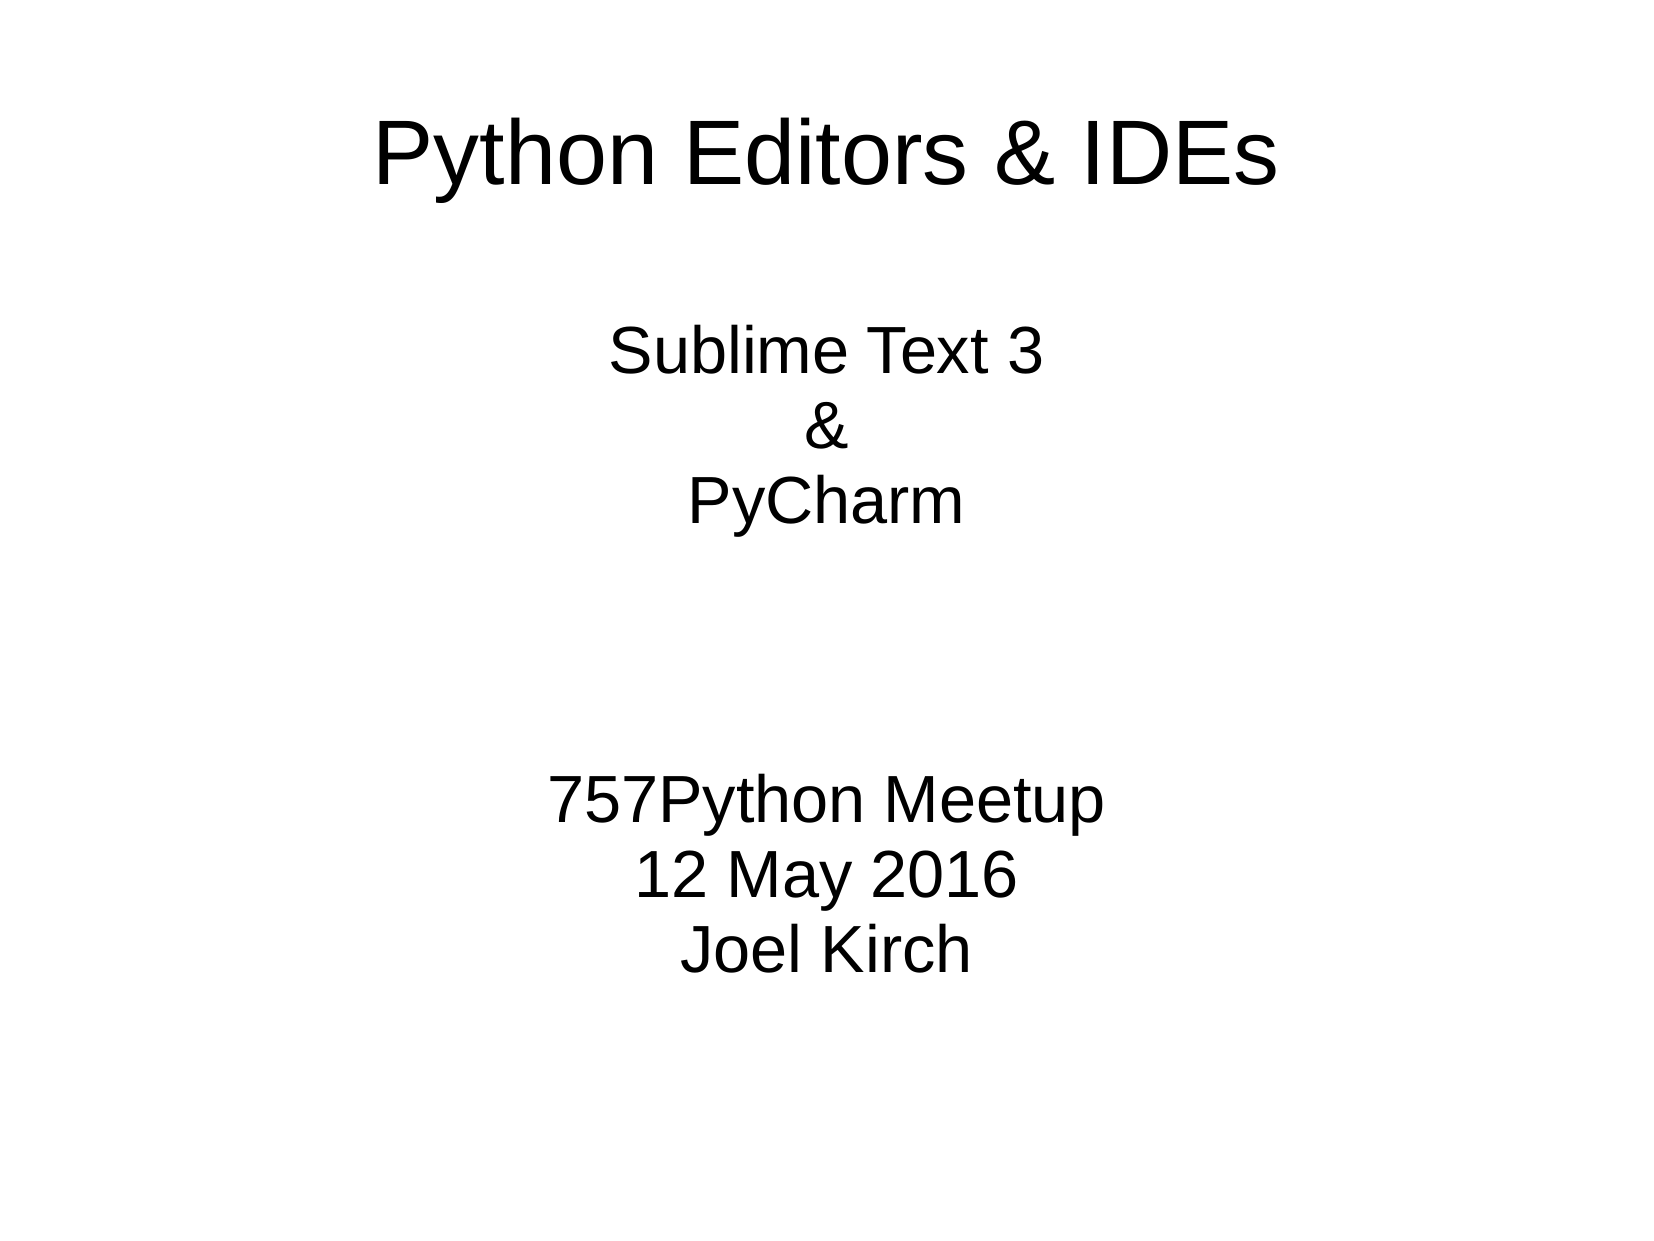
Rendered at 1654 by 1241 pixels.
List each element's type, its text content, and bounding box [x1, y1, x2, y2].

title Python Editors & IDEs [82, 49, 1571, 257]
subtitle Sublime Text 3 & PyCharm 757Python Meetup 12 May 2016 Joel Kirch [82, 290, 1571, 1010]
